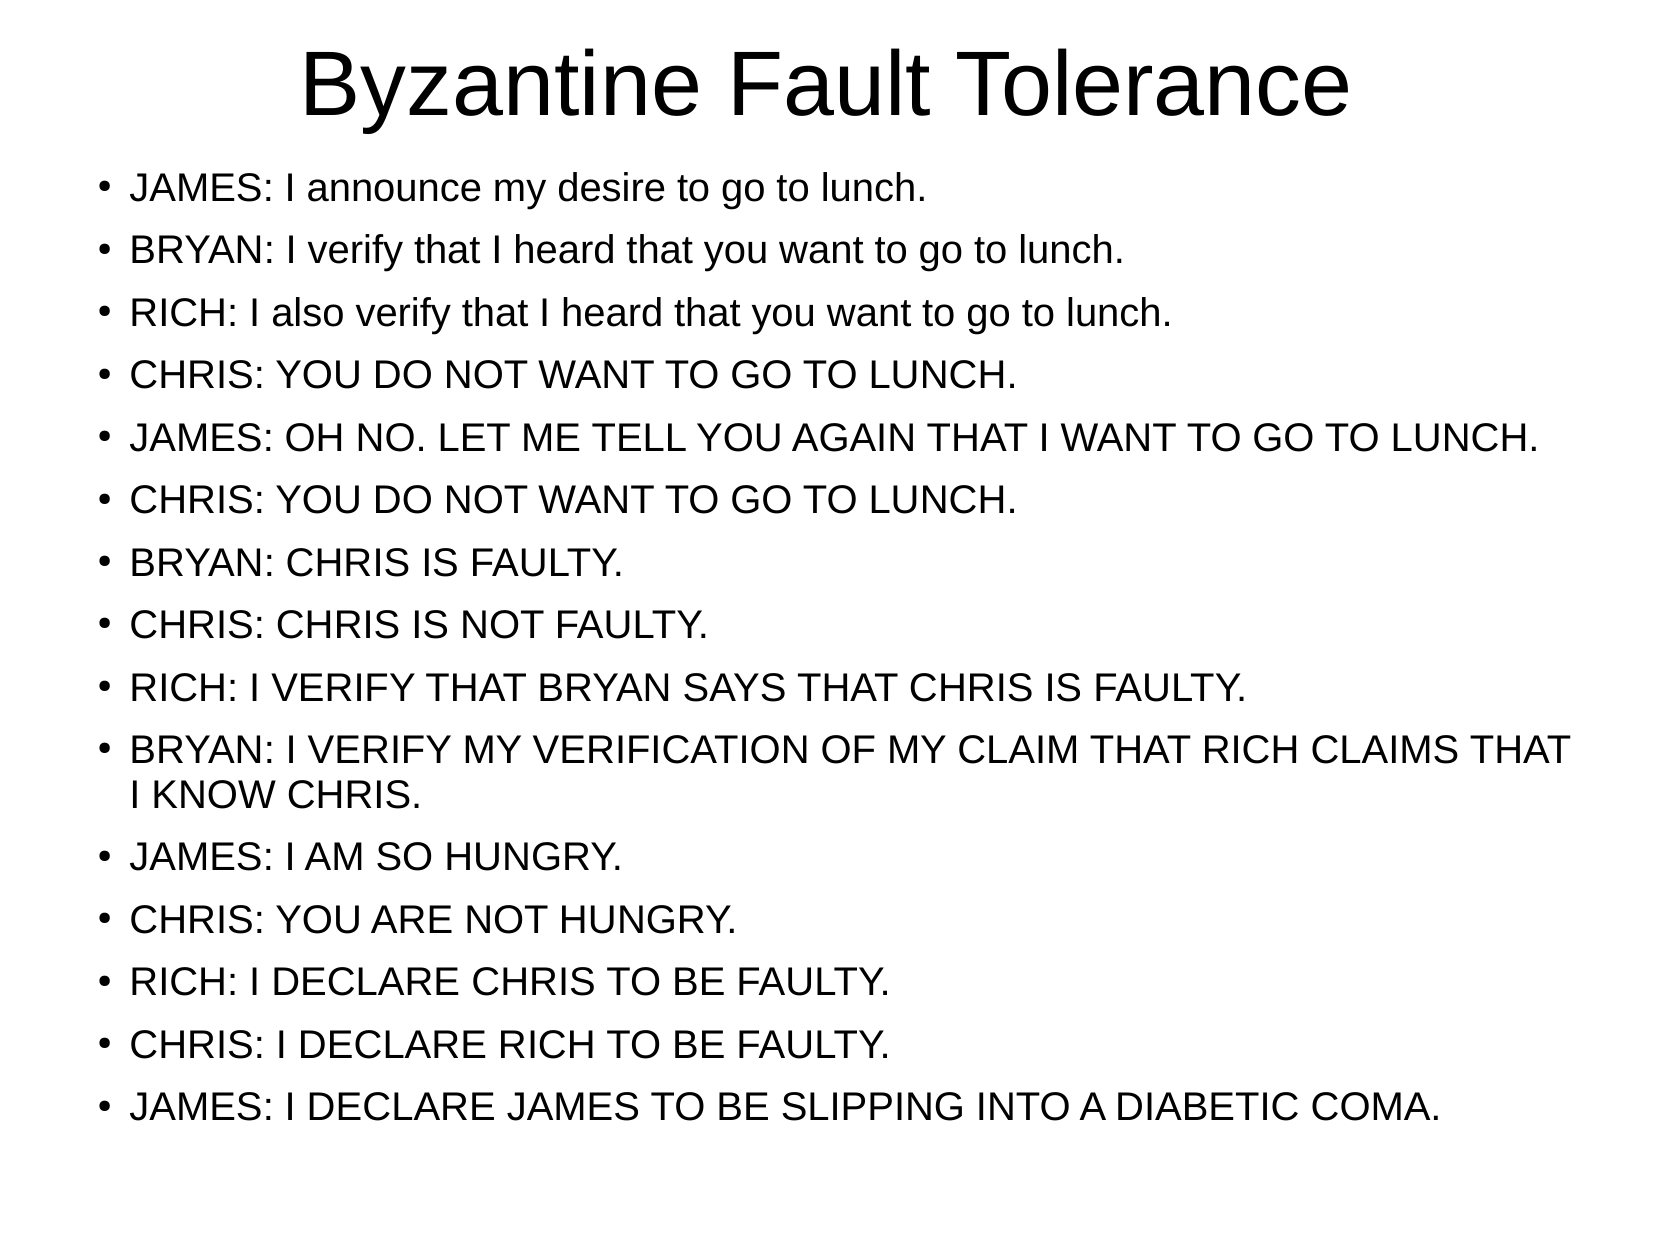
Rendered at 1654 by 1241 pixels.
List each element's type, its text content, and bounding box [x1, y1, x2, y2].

list JAMES: I announce my desire to go to lunch. BRYAN: I verify that I heard that you want to go to lunch. RICH: I also verify that I heard that you want to go to lunch. CHRIS: YOU DO NOT WANT TO GO TO LUNCH. JAMES: OH NO. LET ME TELL YOU AGAIN THAT I WANT TO GO TO LUNCH. CHRIS: YOU DO NOT WANT TO GO TO LUNCH. BRYAN: CHRIS IS FAULTY. CHRIS: CHRIS IS NOT FAULTY. RICH: I VERIFY THAT BRYAN SAYS THAT CHRIS IS FAULTY. BRYAN: I VERIFY MY VERIFICATION OF MY CLAIM THAT RICH CLAIMS THAT I KNOW CHRIS. JAMES: I AM SO HUNGRY. CHRIS: YOU ARE NOT HUNGRY. RICH: I DECLARE CHRIS TO BE FAULTY. CHRIS: I DECLARE RICH TO BE FAULTY. JAMES: I DECLARE JAMES TO BE SLIPPING INTO A DIABETIC COMA. [86, 165, 1576, 1141]
title Byzantine Fault Tolerance [82, 17, 1571, 151]
